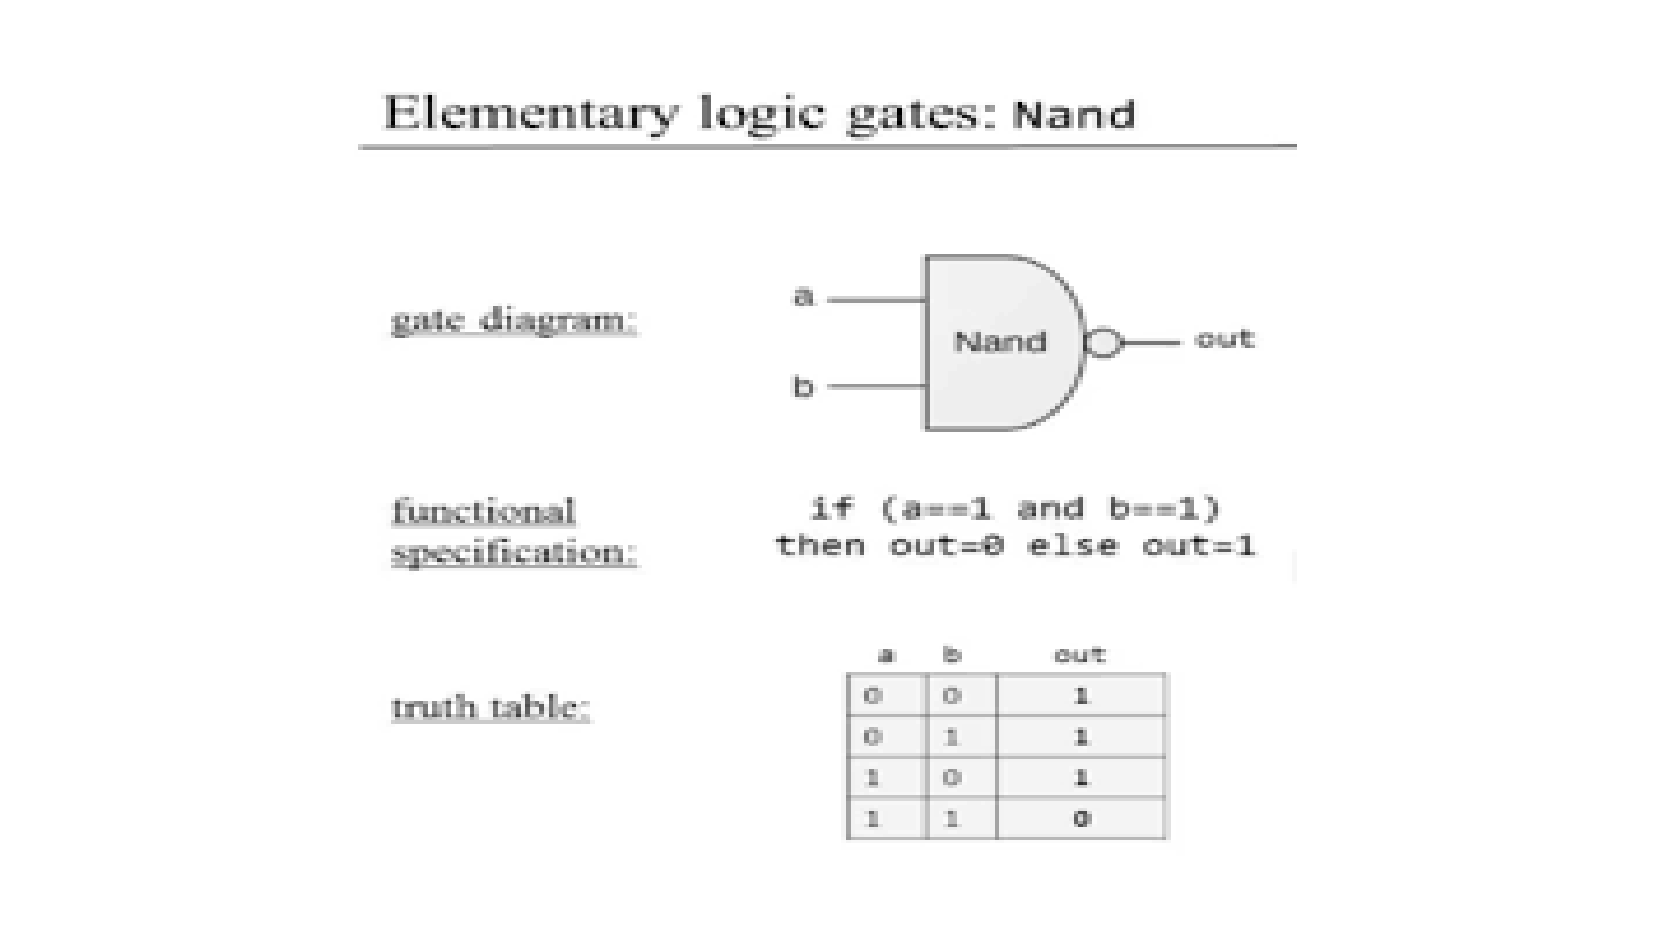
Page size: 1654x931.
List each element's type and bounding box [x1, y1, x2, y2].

picture [354, 70, 1297, 873]
